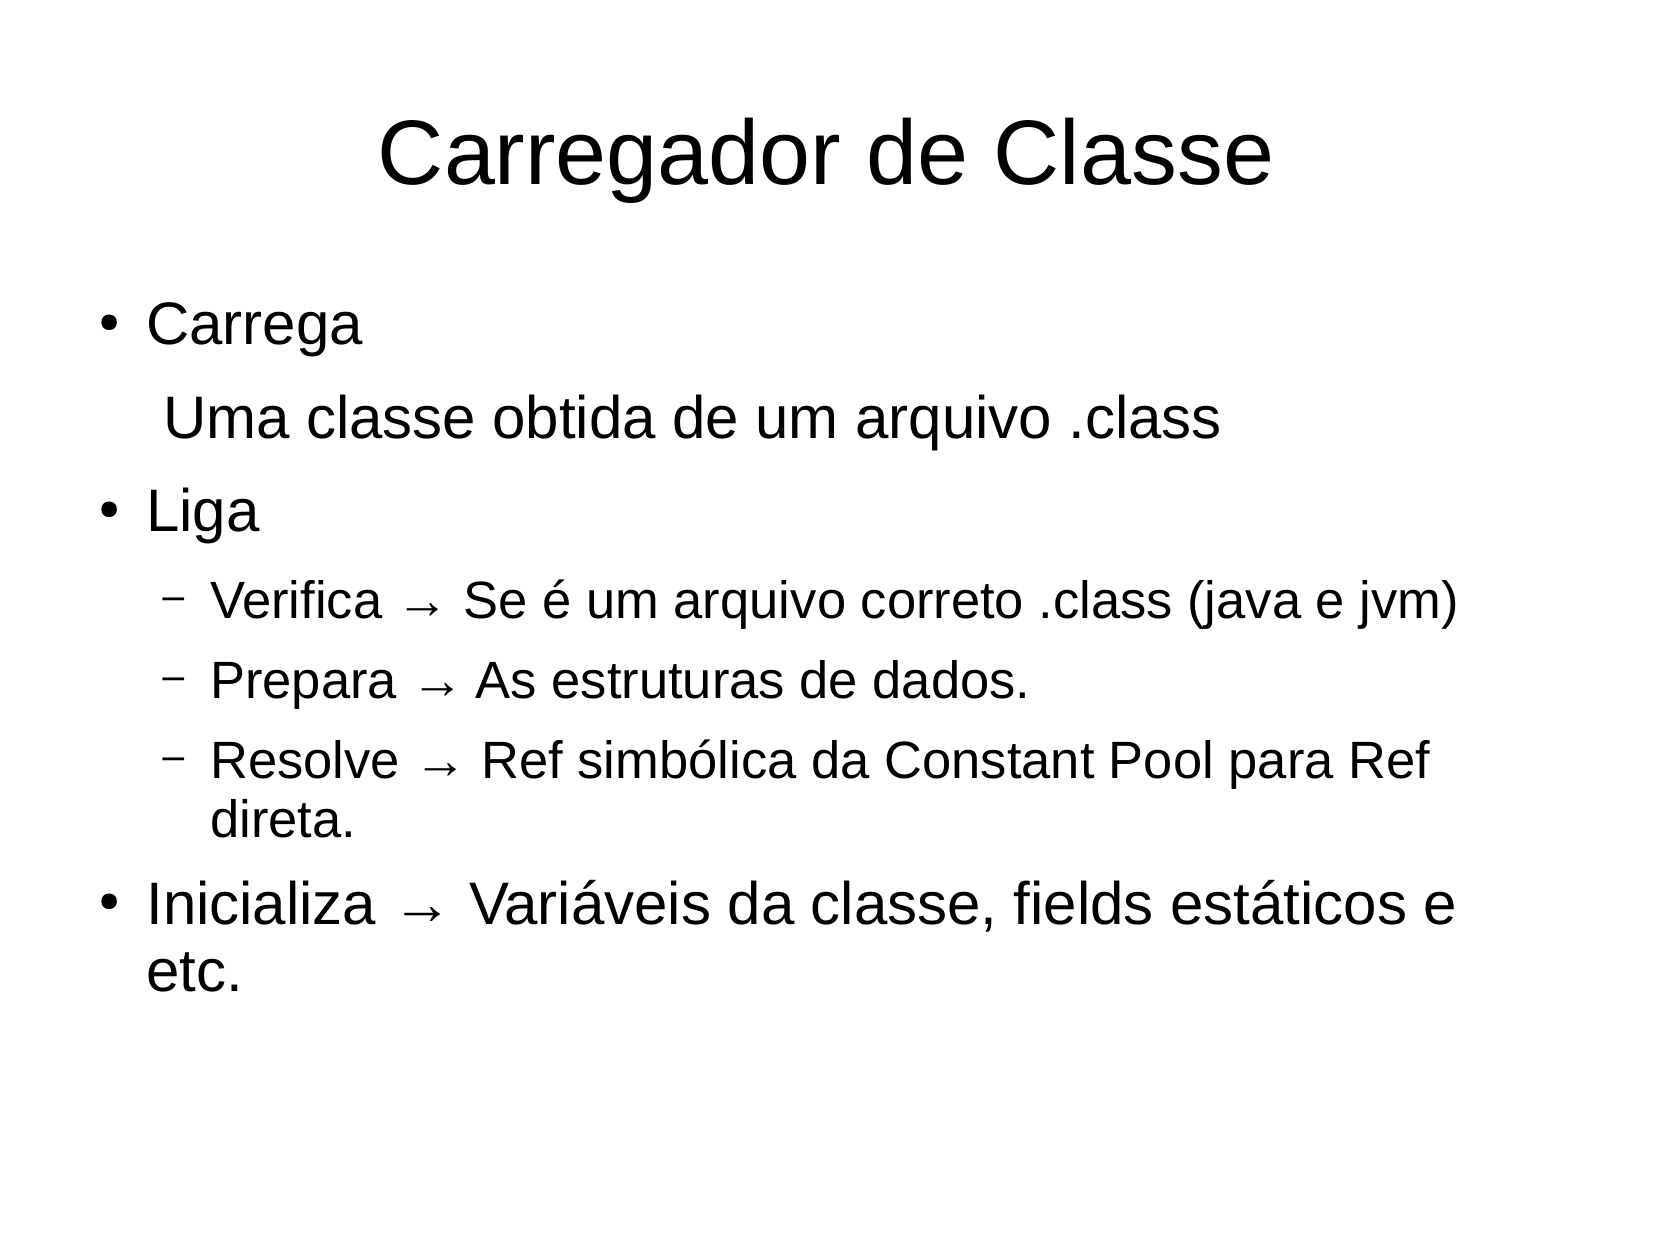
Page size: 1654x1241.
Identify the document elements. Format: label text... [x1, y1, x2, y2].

title Carregador de Classe [82, 49, 1571, 257]
list Carrega Uma classe obtida de um arquivo .class Liga Verifica → Se é um arquivo correto .class (java e jvm) Prepara → As estruturas de dados. Resolve → Ref simbólica da Constant Pool para Ref direta. Inicializa → Variáveis da classe, fields estáticos e etc. [82, 290, 1571, 1010]
